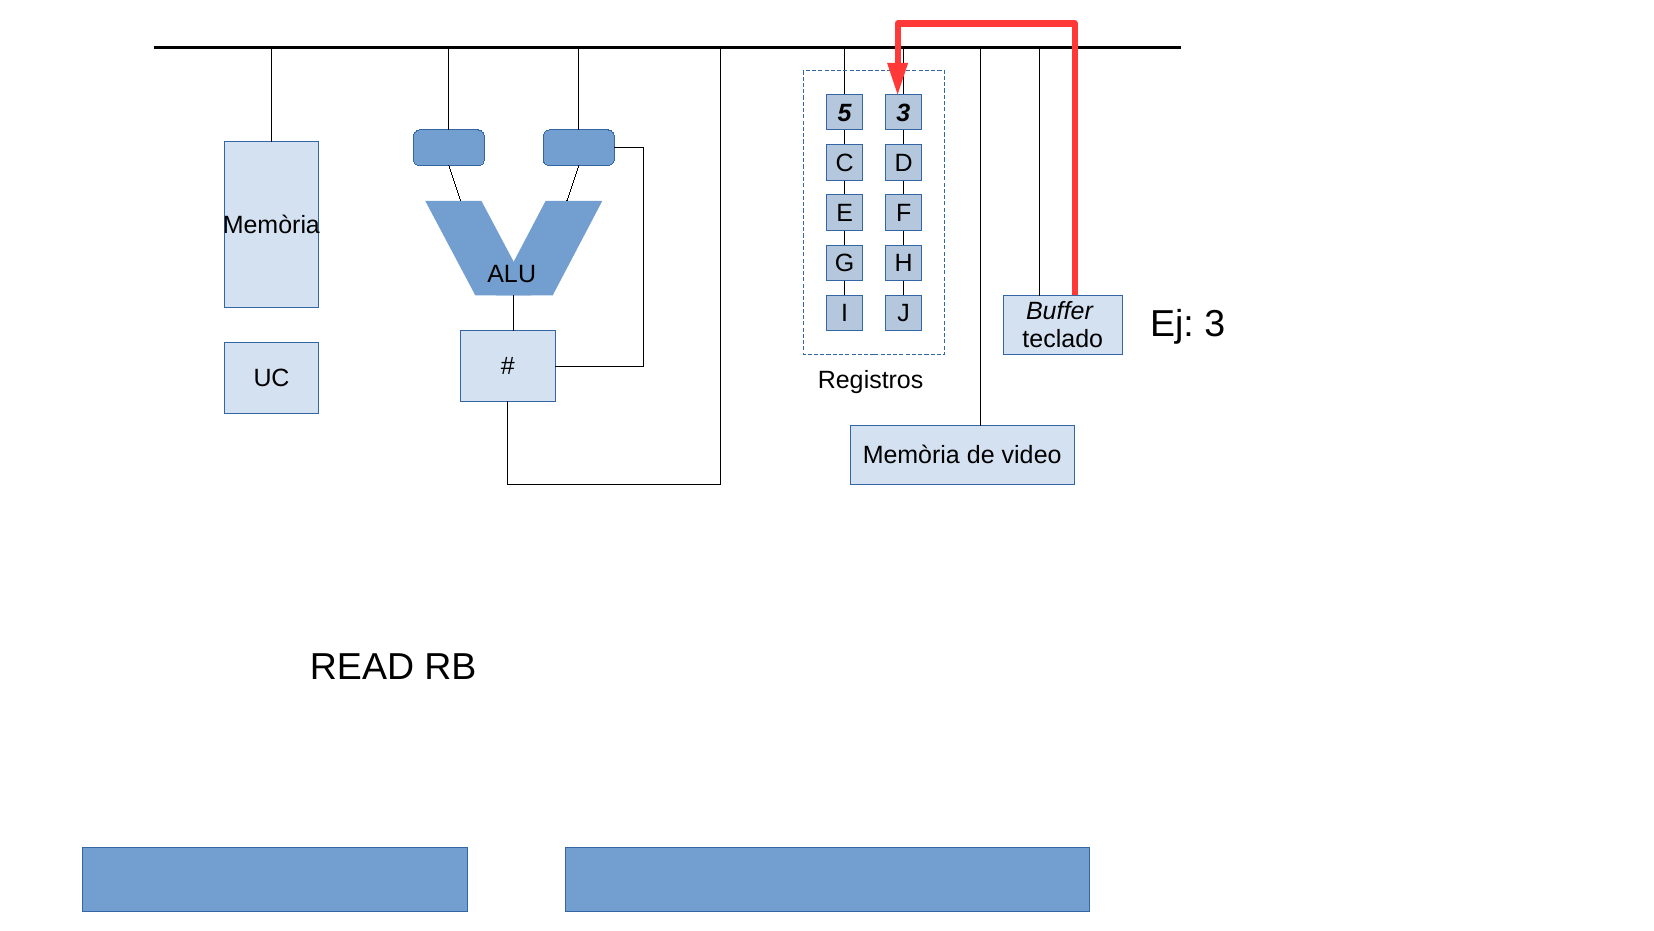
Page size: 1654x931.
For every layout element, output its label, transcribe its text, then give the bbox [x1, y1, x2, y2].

text_box H [885, 245, 922, 281]
text_box Memòria de video [850, 425, 1075, 485]
text_box E [826, 194, 863, 231]
text_box [425, 200, 509, 290]
text_box D [885, 144, 922, 181]
text_box [543, 129, 615, 166]
text_box Registros [803, 358, 939, 402]
text_box C [826, 144, 863, 181]
text_box 3 [885, 94, 922, 130]
text_box F [885, 194, 922, 231]
text_box Memòria [224, 141, 319, 308]
text_box Ej: 3 [1135, 295, 1241, 353]
text_box I [826, 295, 863, 331]
text_box # [460, 330, 556, 402]
text_box 5 [826, 94, 863, 130]
text_box UC [224, 342, 319, 414]
text_box J [885, 295, 922, 331]
text_box Buffer teclado [1003, 295, 1123, 355]
text_box [518, 200, 603, 296]
text_box READ RB [295, 637, 492, 695]
text_box ALU [472, 252, 551, 296]
text_box [413, 129, 485, 166]
text_box G [826, 245, 863, 281]
